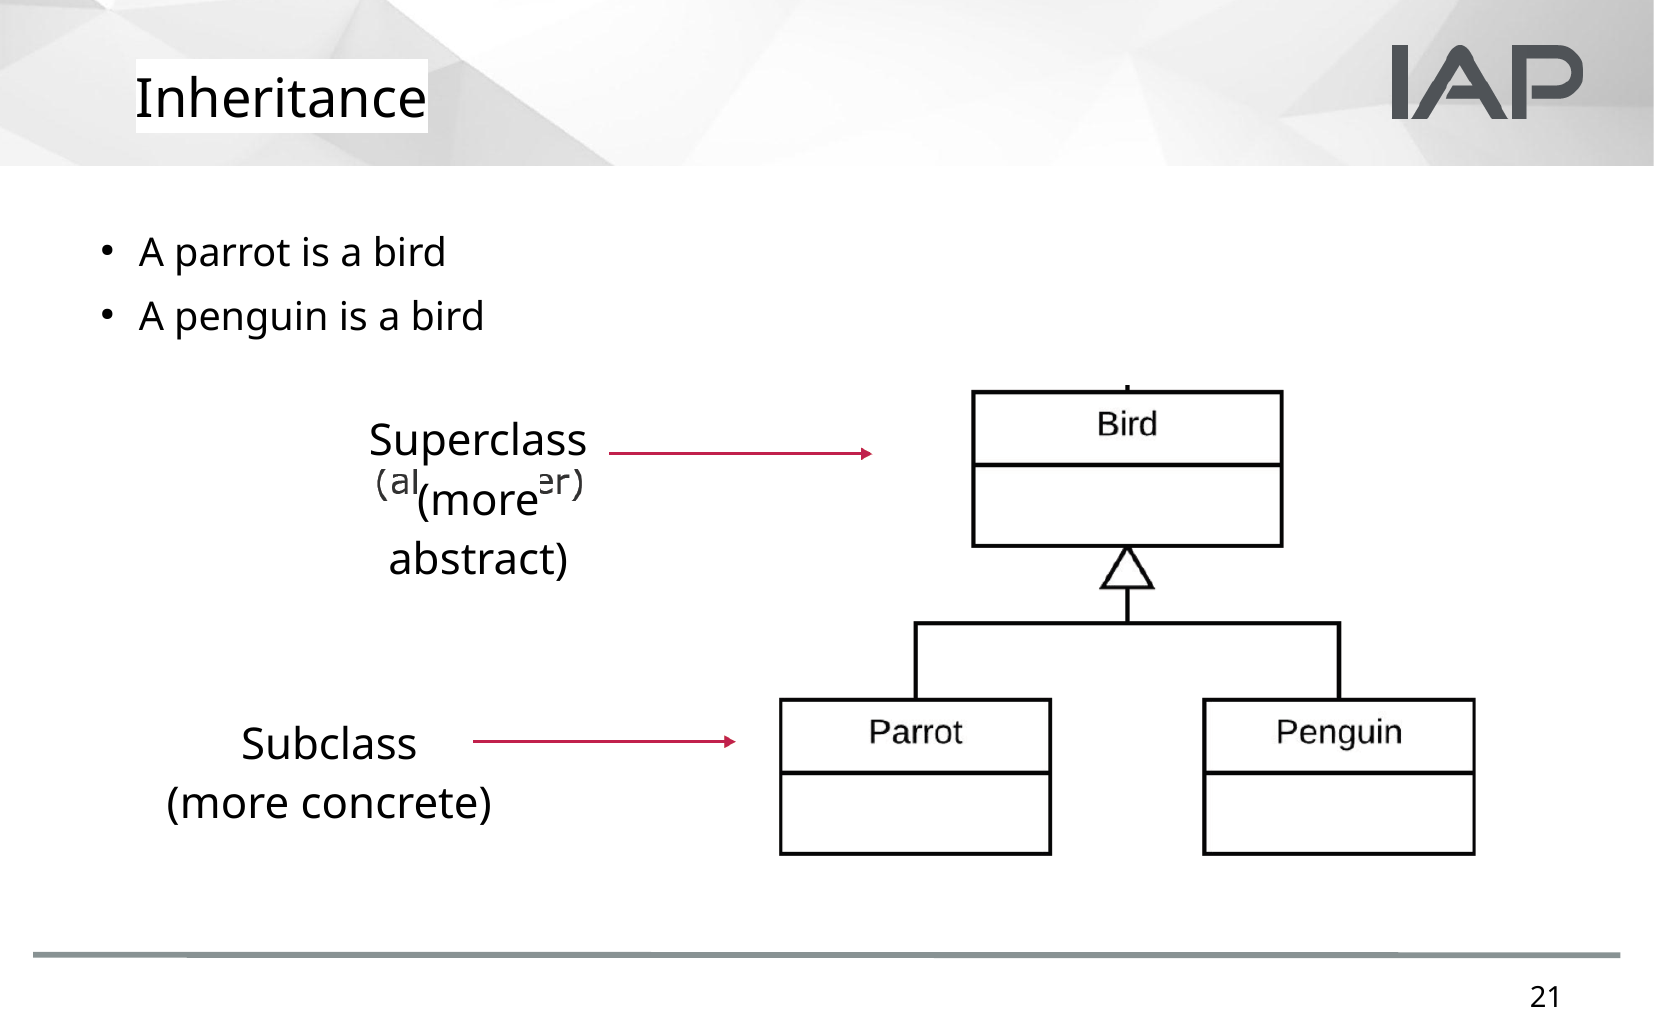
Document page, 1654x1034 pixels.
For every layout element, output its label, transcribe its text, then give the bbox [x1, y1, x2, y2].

text_box Subclass (more concrete) [140, 704, 519, 839]
title Inheritance [135, 41, 1264, 152]
list A parrot is a bird A penguin is a bird [82, 224, 1571, 919]
picture [191, 354, 1489, 902]
text_box Superclass (more abstract) [312, 401, 644, 595]
picture [0, 0, 1654, 166]
